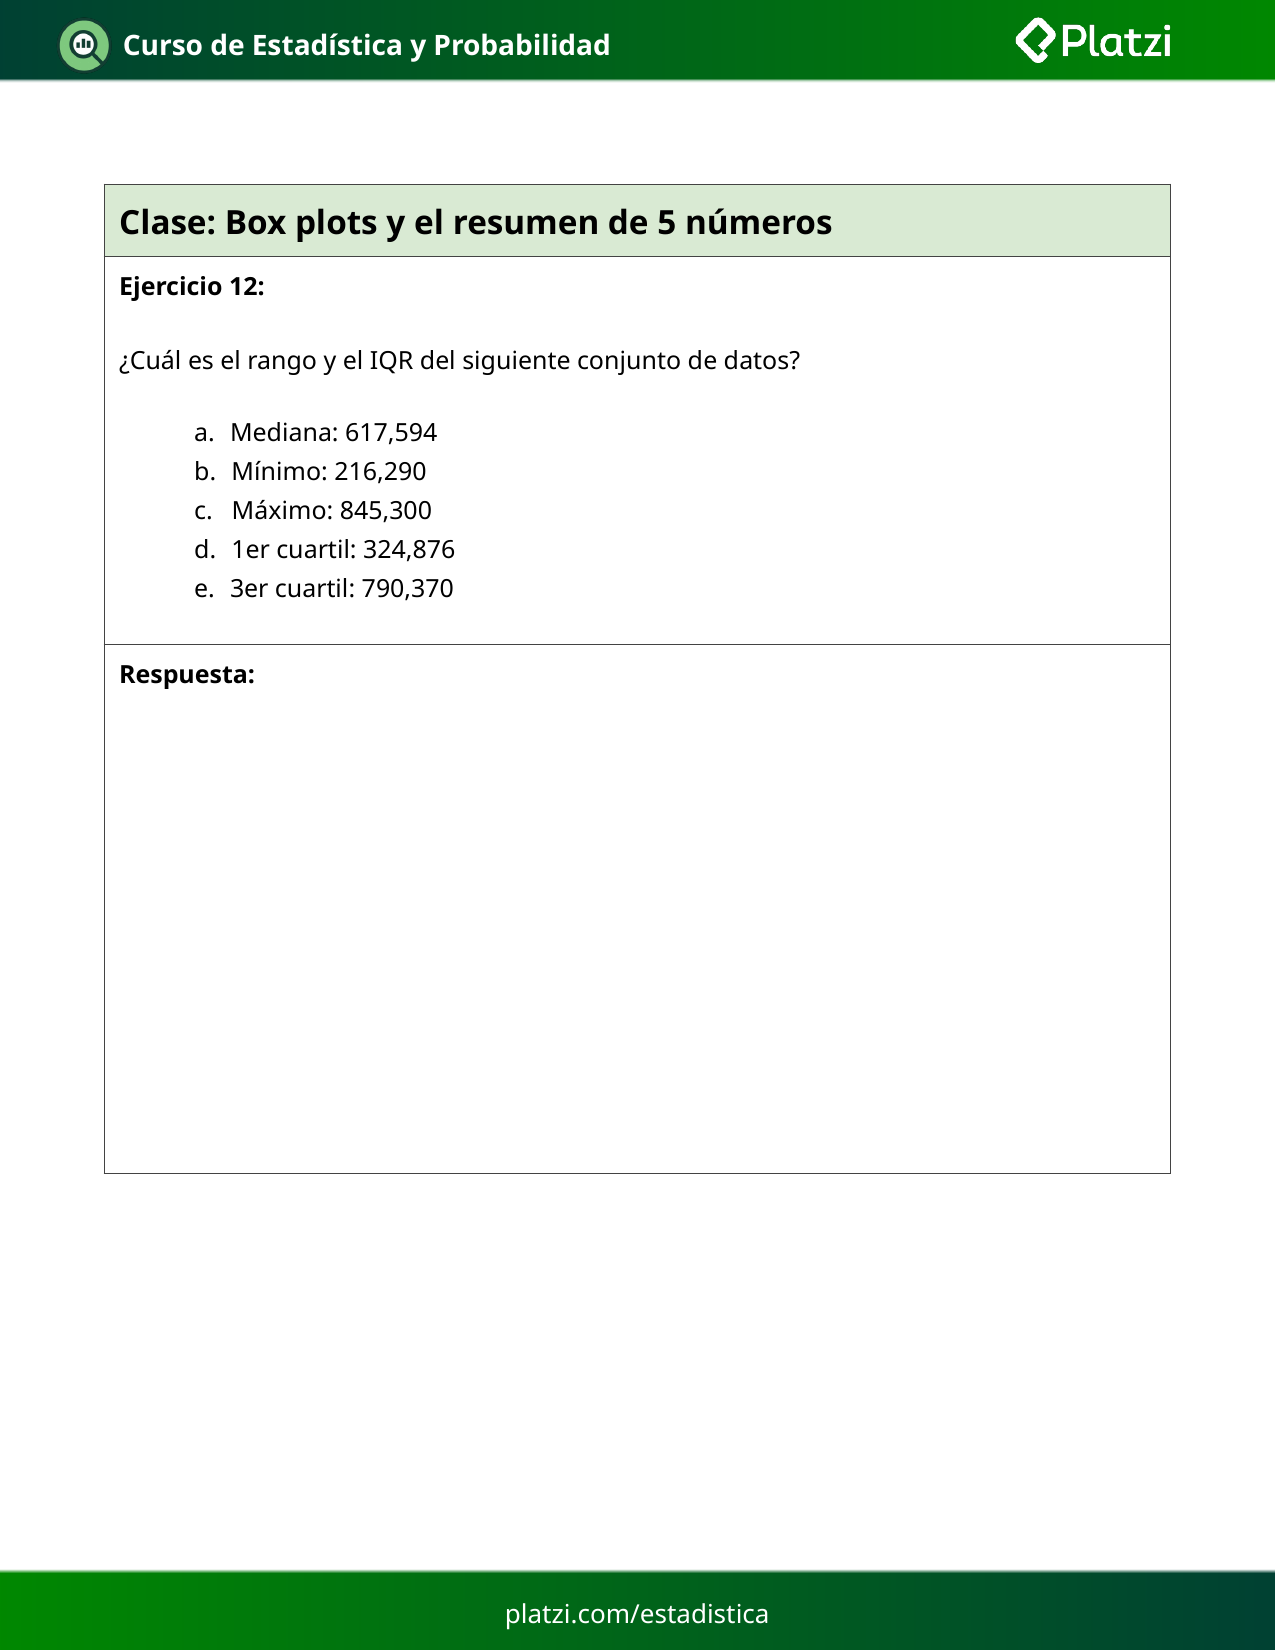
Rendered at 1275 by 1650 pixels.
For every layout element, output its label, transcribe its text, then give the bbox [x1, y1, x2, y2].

subtitle platzi.com/estadistica [200, 1571, 1075, 1650]
picture [0, 0, 1275, 1650]
table_cell Respuesta: [105, 645, 1170, 1173]
table_cell Ejercicio 12: ¿Cuál es el rango y el IQR del siguiente conjunto de datos? a. Mediana: 617,594 b. Mínimo: 216,290 c. Máximo: 845,300 d. 1er cuartil: 324,876 e. 3er cuartil: 790,370 [105, 257, 1170, 644]
table_header Clase: Box plots y el resumen de 5 números [105, 185, 1170, 256]
title Curso de Estadística y Probabilidad [101, 6, 976, 86]
